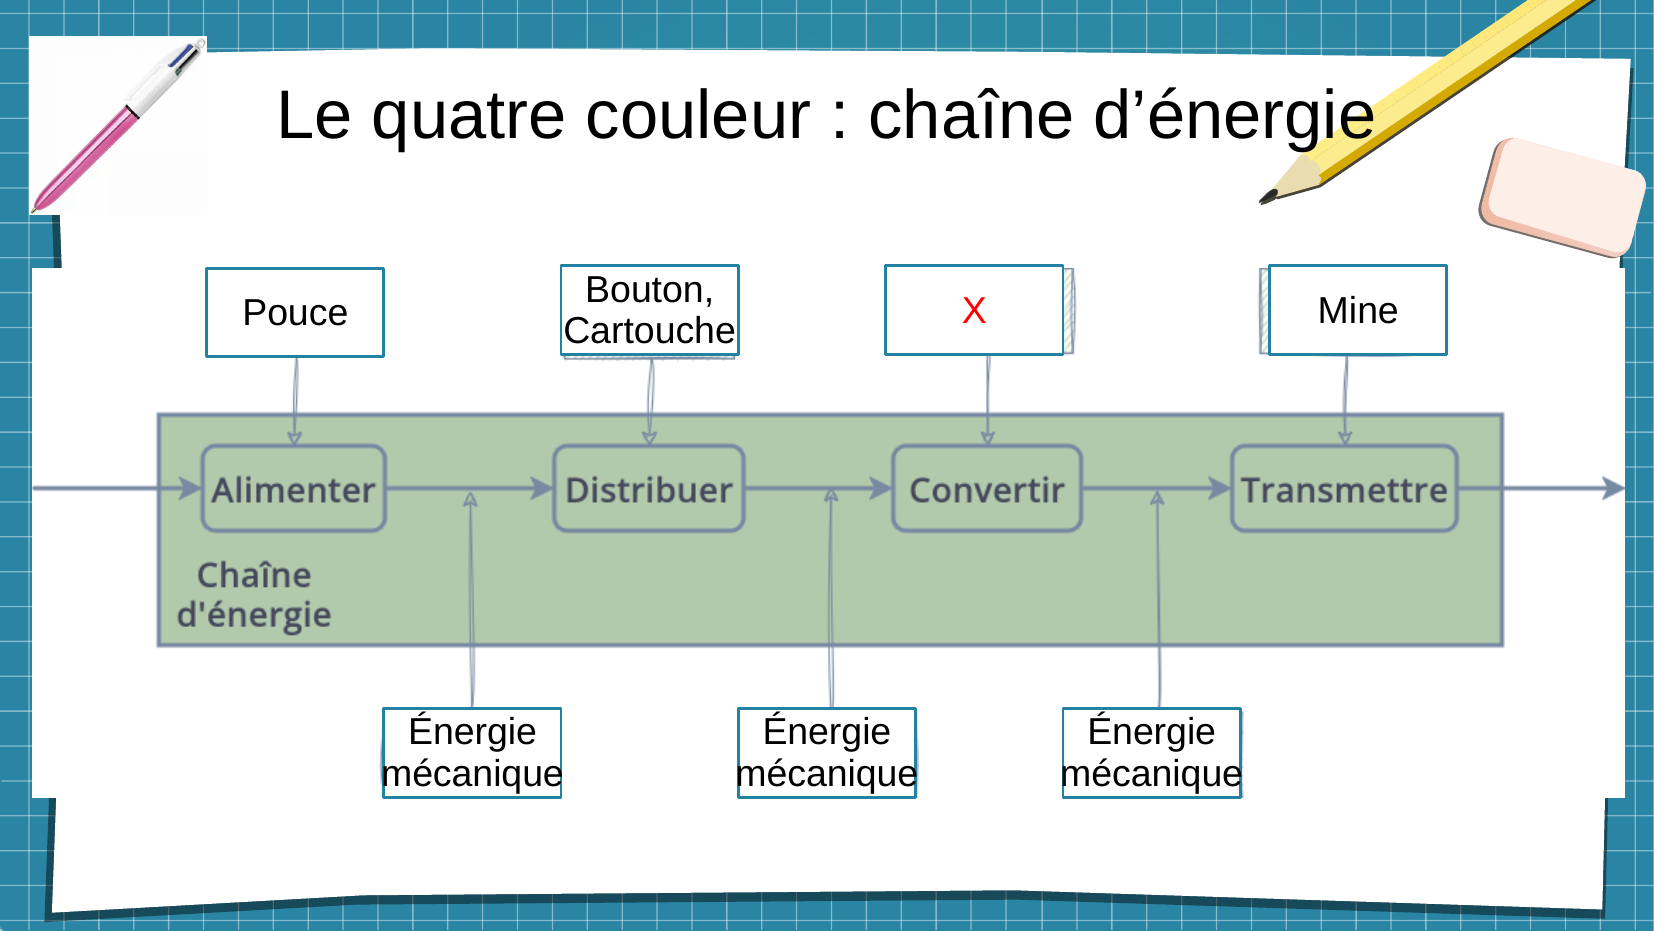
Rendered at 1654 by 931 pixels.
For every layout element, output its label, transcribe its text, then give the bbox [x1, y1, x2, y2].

text_box Énergie mécanique [1062, 708, 1241, 798]
text_box Mine [1269, 265, 1447, 355]
text_box Énergie mécanique [383, 708, 562, 798]
text_box Bouton, Cartouche [561, 265, 739, 355]
text_box Pouce [206, 268, 384, 357]
picture [29, 36, 207, 215]
title Le quatre couleur : chaîne d’énergie [207, 37, 1571, 193]
text_box X [885, 265, 1063, 355]
picture [32, 268, 1625, 798]
text_box Énergie mécanique [738, 708, 916, 798]
